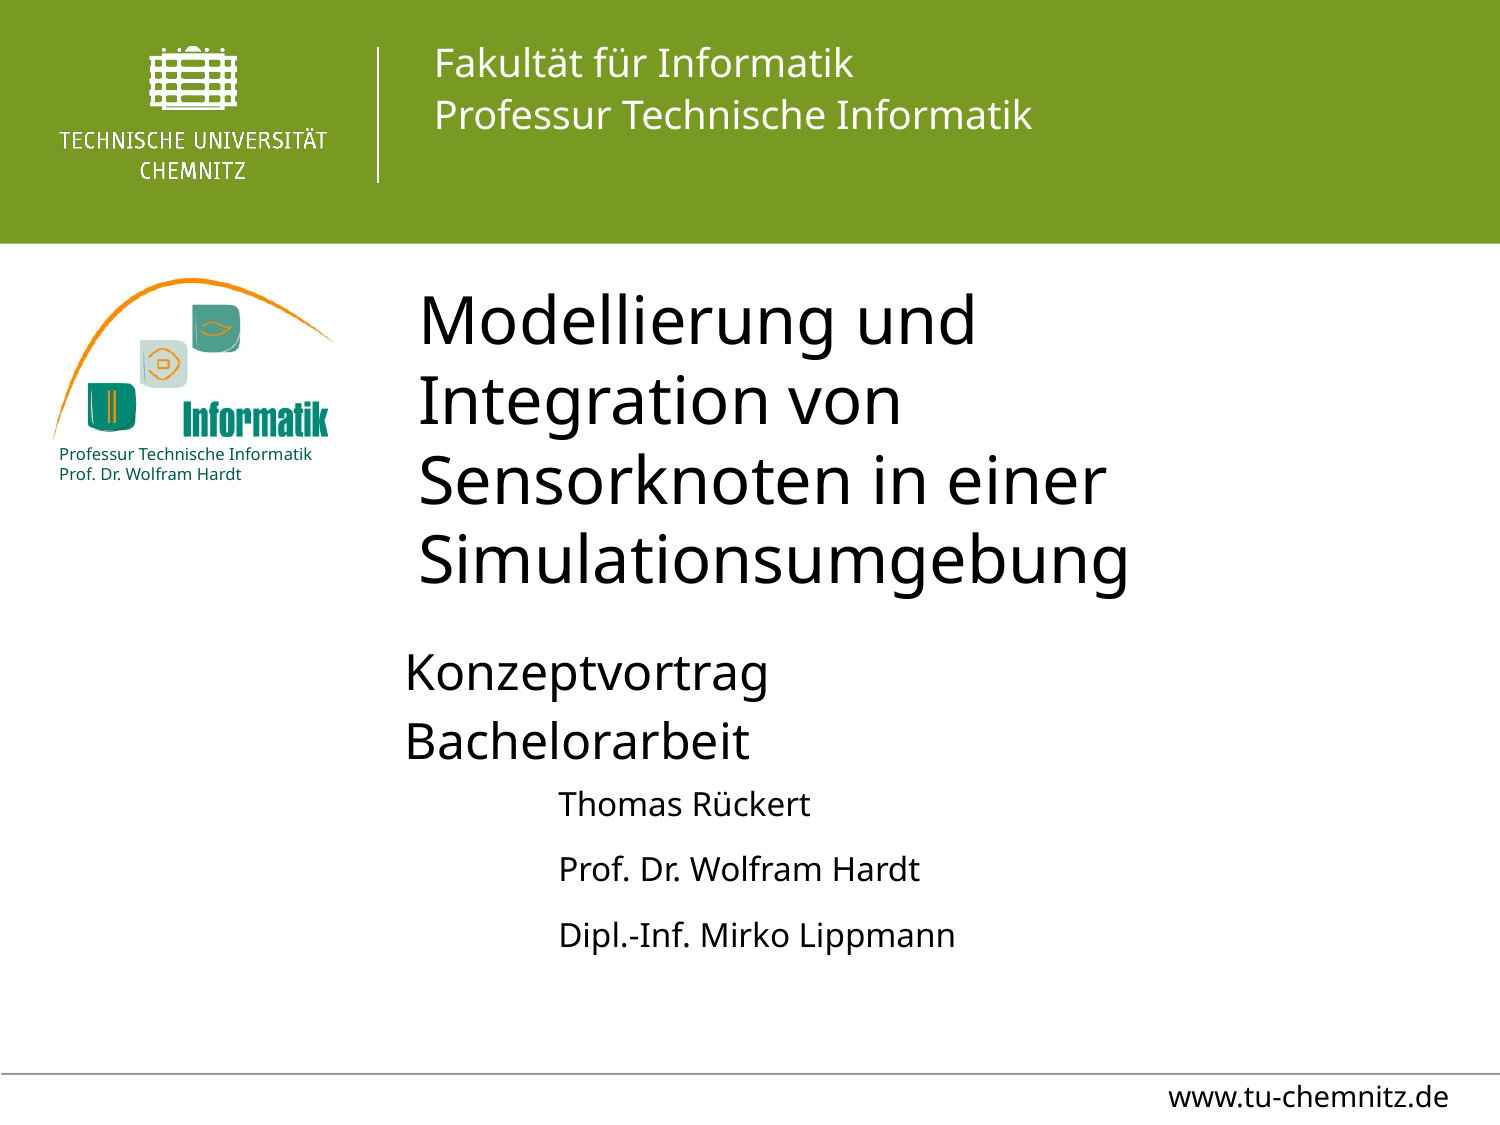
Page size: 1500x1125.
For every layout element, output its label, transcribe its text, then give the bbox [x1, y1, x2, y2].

text_box Konzeptvortrag Bachelorarbeit [390, 630, 1111, 704]
picture [52, 278, 337, 441]
picture [2, 0, 384, 236]
list Thomas Rückert Prof. Dr. Wolfram Hardt Dipl.-Inf. Mirko Lippmann [472, 780, 1028, 991]
title Modellierung und Integration von Sensorknoten in einer Simulationsumgebung [403, 270, 1306, 488]
